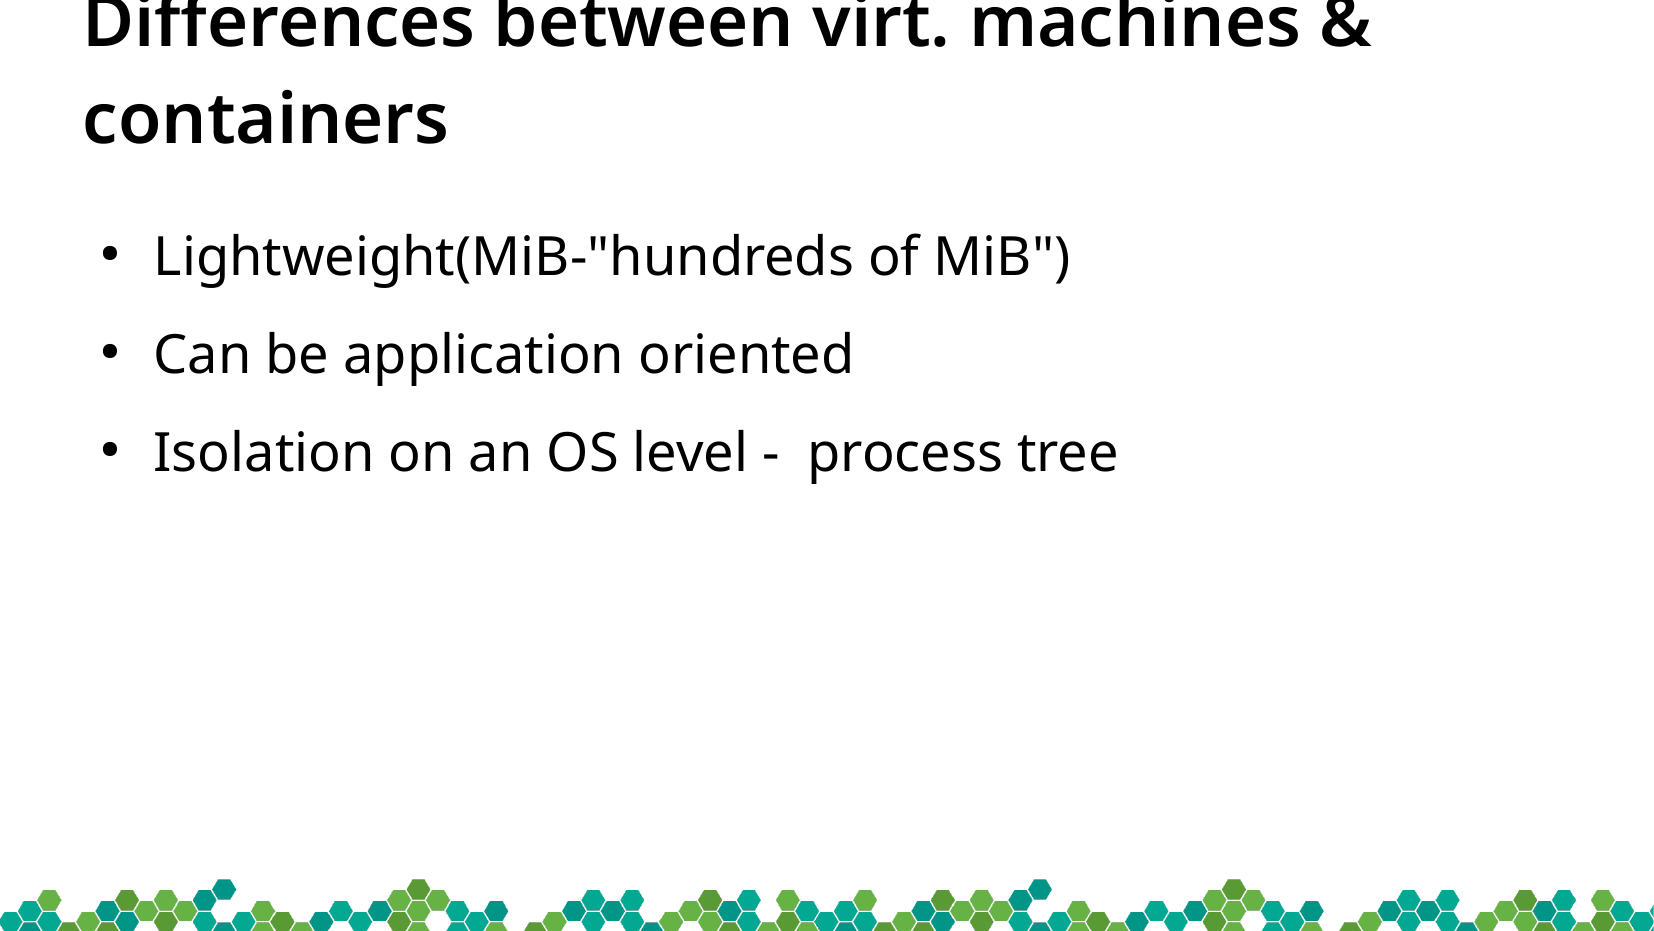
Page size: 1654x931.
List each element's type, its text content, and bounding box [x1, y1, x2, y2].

list Lightweight(MiB-"hundreds of MiB") Can be application oriented Isolation on an OS level - process tree [82, 217, 1571, 855]
title Differences between virt. machines & containers [82, 0, 1571, 13]
text_box [82, 13, 1571, 169]
picture [0, 871, 1654, 931]
